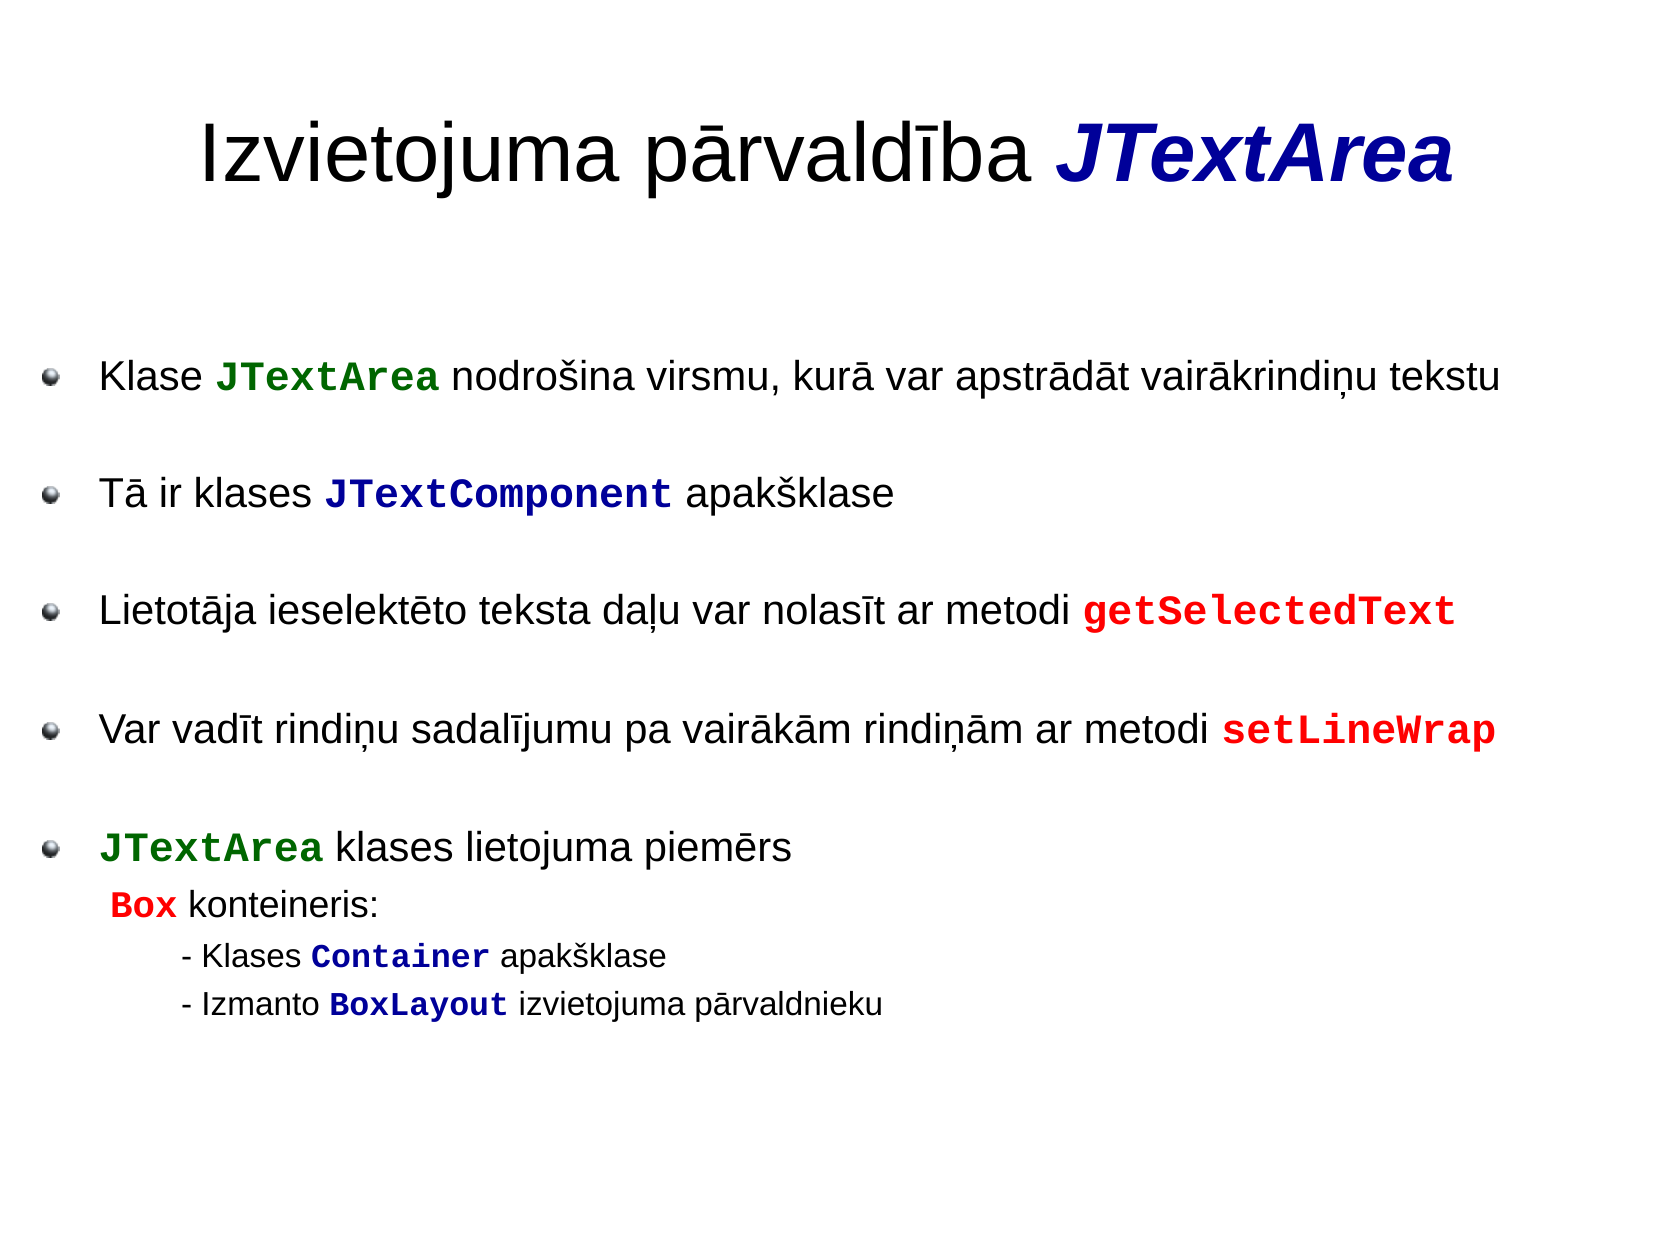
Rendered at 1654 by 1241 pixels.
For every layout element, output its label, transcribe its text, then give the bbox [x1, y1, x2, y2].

text_box Klase JTextArea nodrošina virsmu, kurā var apstrādāt vairākrindiņu tekstu Tā ir klases JTextComponent apakšklase Lietotāja ieselektēto teksta daļu var nolasīt ar metodi getSelectedText Var vadīt rindiņu sadalījumu pa vairākām rindiņām ar metodi setLineWrap JTextArea klases lietojuma piemērs Box konteineris: - Klases Container apakšklase - Izmanto BoxLayout izvietojuma pārvaldnieku [27, 344, 1630, 1038]
title Izvietojuma pārvaldība JTextArea [82, 49, 1571, 257]
